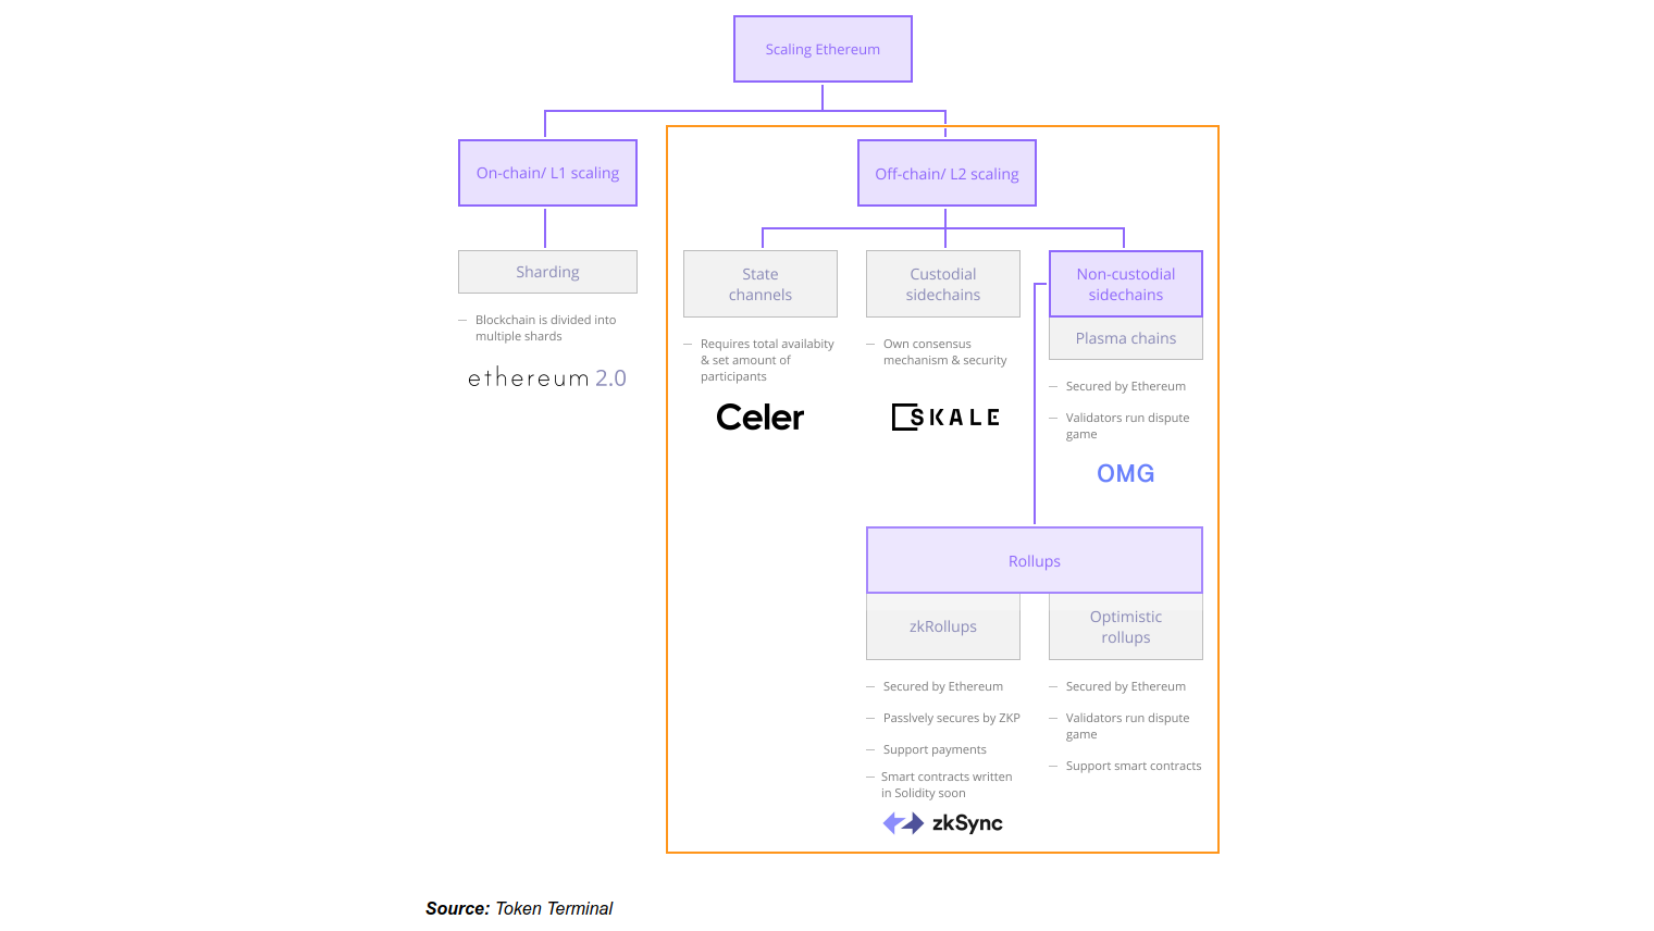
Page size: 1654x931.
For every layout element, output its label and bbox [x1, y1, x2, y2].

picture [407, 0, 1249, 931]
